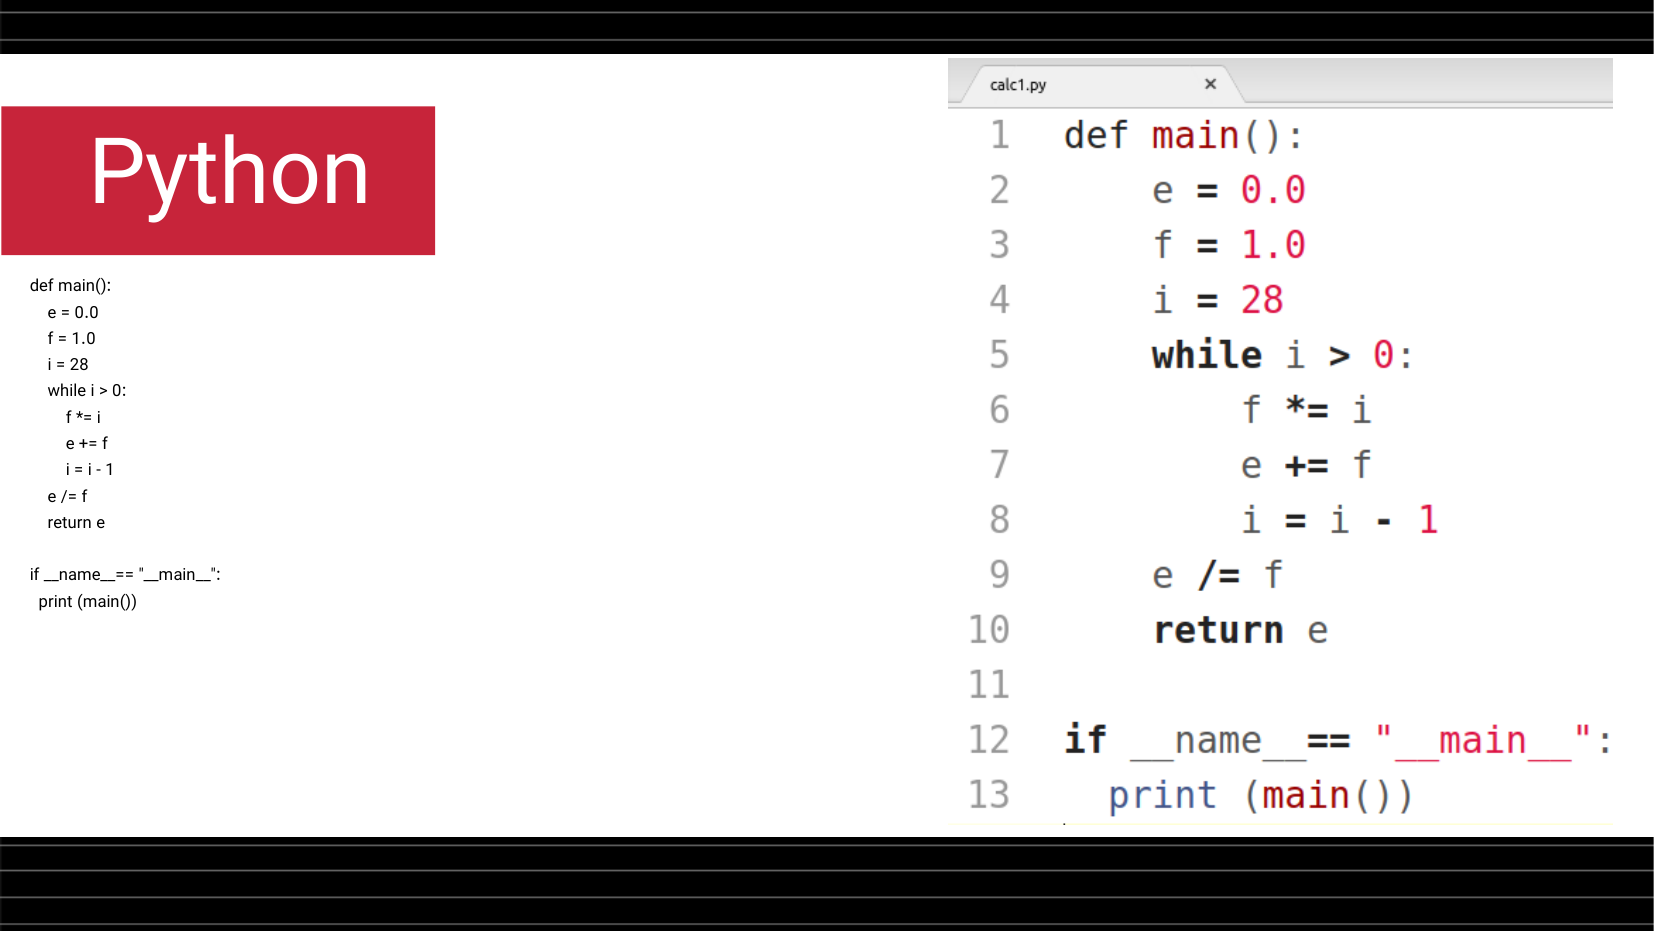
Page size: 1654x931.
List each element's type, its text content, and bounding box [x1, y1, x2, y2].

text_box def main(): e = 0.0 f = 1.0 i = 28 while i > 0: f *= i e += f i = i - 1 e /= f return e if __name__== "__main__": print (main()) [15, 267, 237, 624]
picture [0, 0, 1654, 54]
picture [0, 837, 1654, 931]
picture [948, 58, 1613, 826]
title Python [1, 106, 436, 256]
